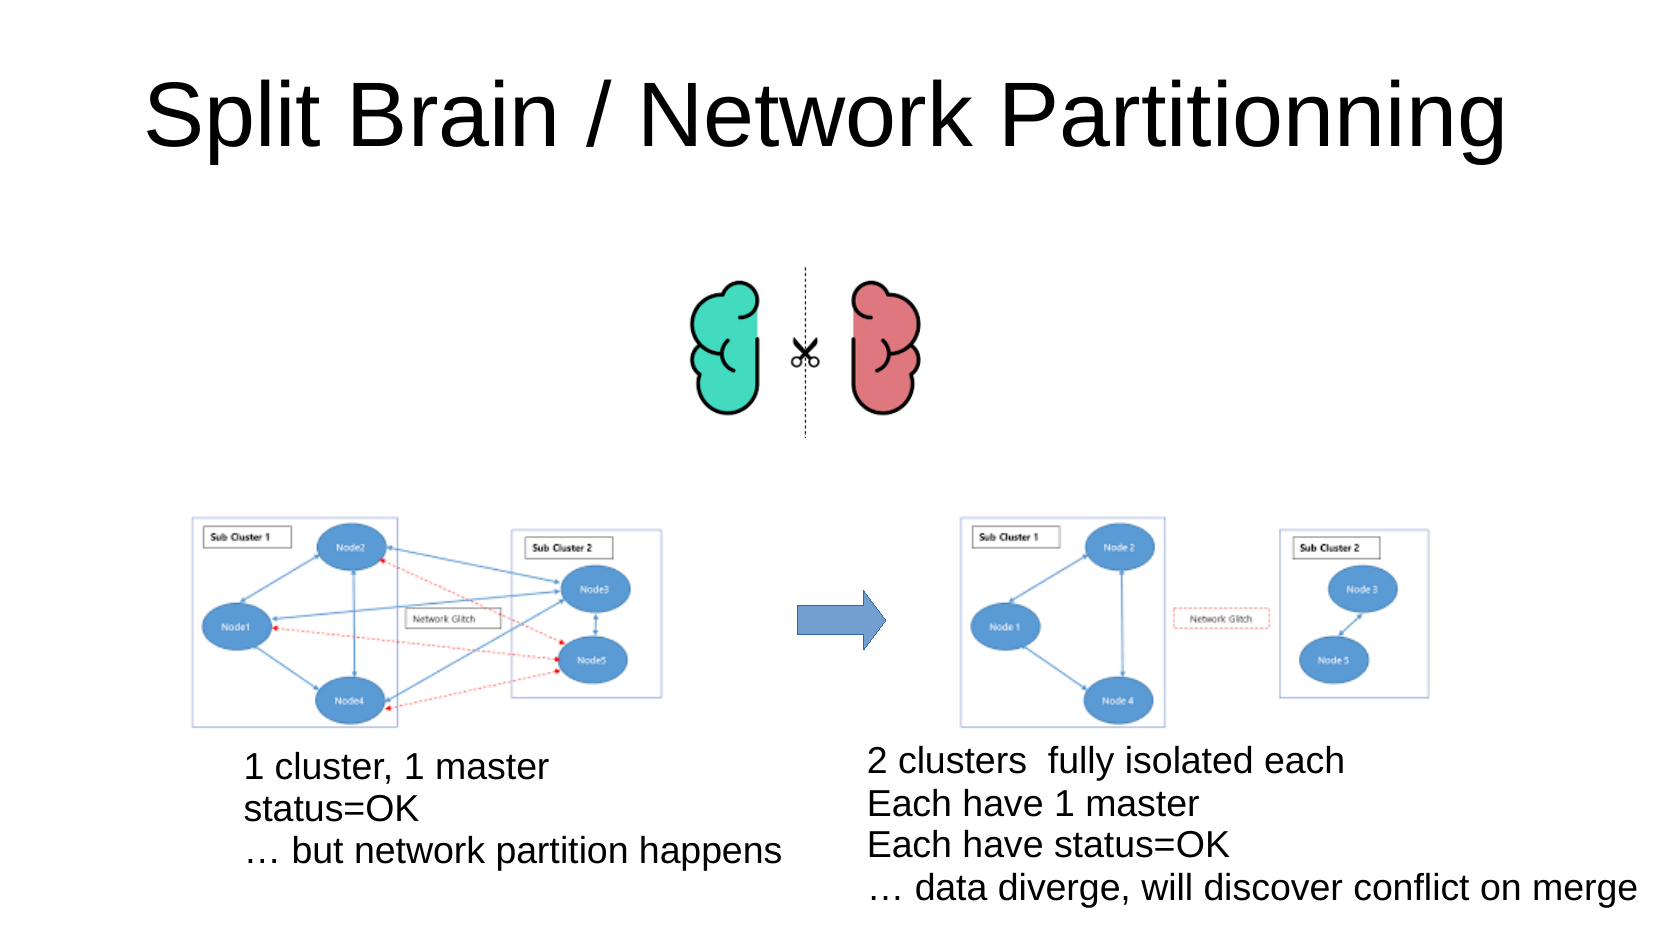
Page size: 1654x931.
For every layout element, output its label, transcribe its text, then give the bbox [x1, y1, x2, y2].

picture [620, 265, 991, 438]
text_box 1 cluster, 1 master status=OK … but network partition happens [228, 738, 798, 879]
title Split Brain / Network Partitionning [82, 37, 1571, 193]
text_box [797, 590, 886, 650]
picture [943, 501, 1447, 732]
picture [177, 501, 680, 739]
text_box 2 clusters fully isolated each Each have 1 master Each have status=OK … data diverge, will discover conflict on merge [852, 732, 1654, 916]
